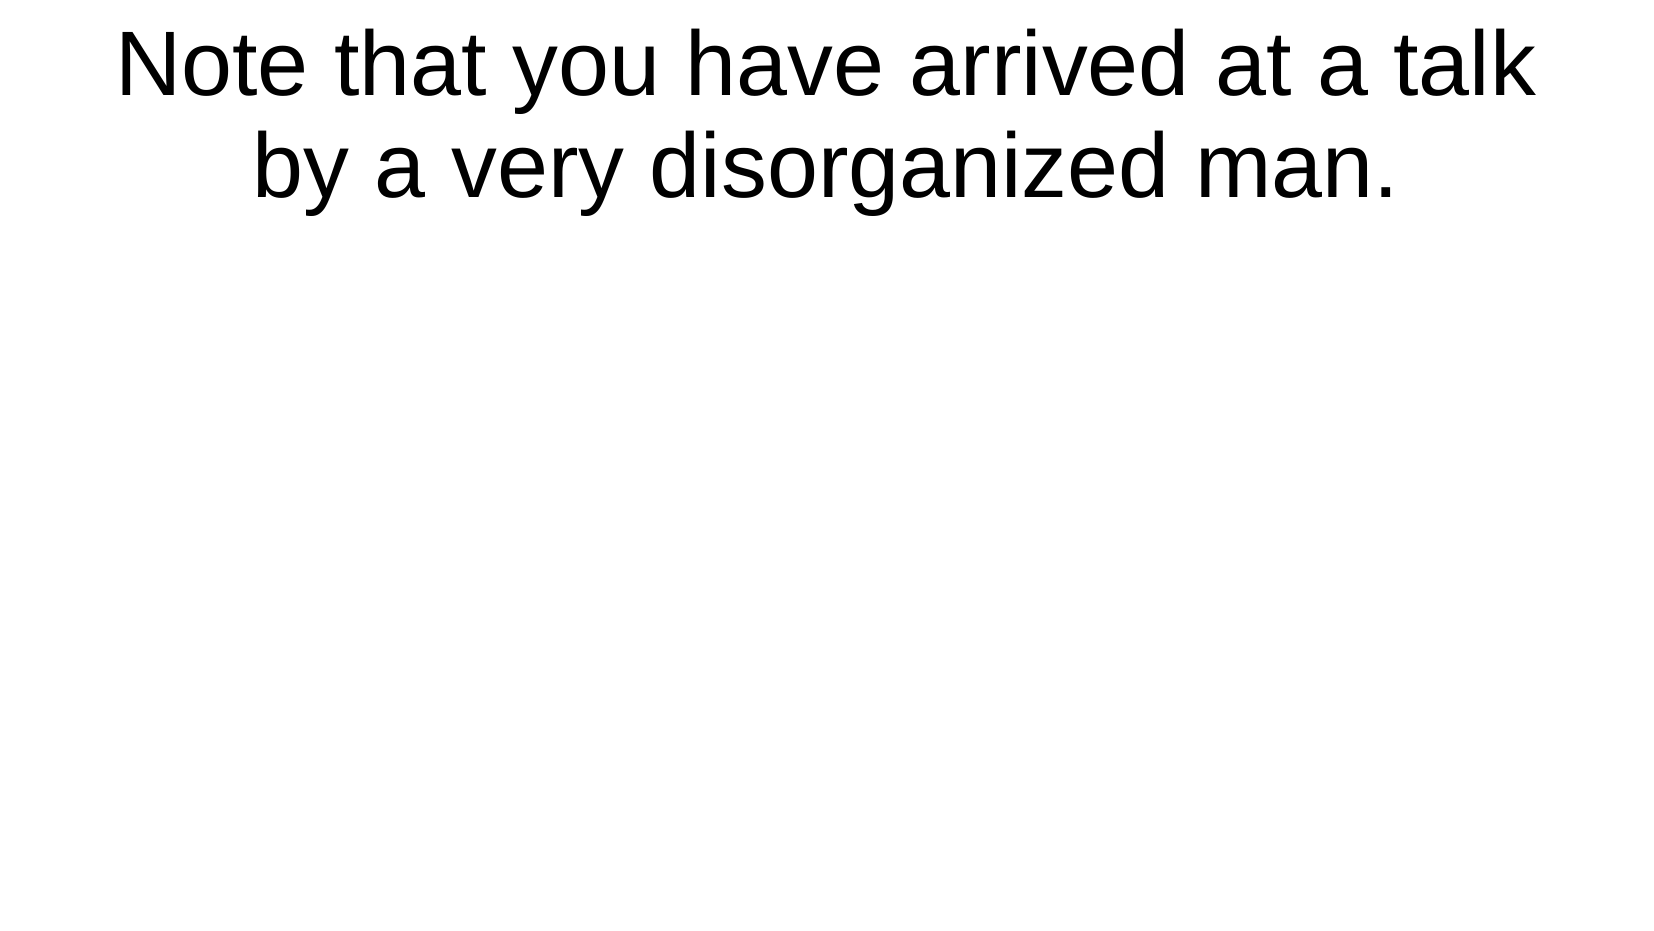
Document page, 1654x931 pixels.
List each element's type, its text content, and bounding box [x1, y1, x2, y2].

title Note that you have arrived at a talk by a very disorganized man. [82, 12, 1571, 218]
